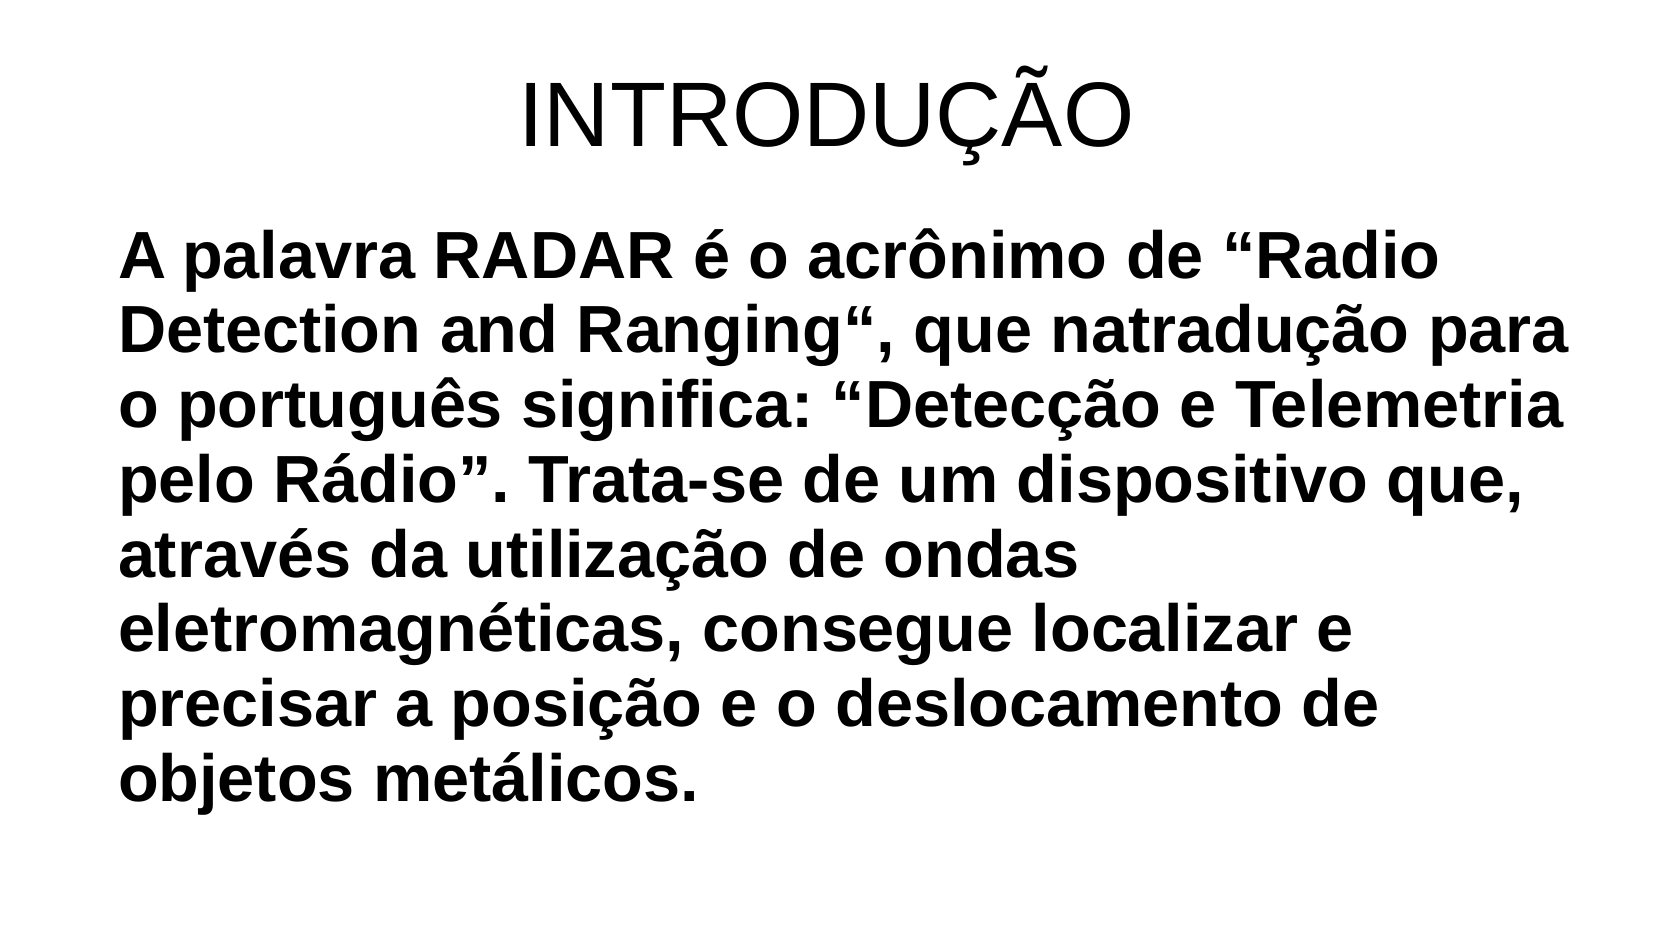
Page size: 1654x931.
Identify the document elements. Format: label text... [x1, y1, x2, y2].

title INTRODUÇÃO [82, 37, 1571, 193]
list A palavra RADAR é o acrônimo de “Radio Detection and Ranging“, que natradução para o português significa: “Detecção e Telemetria pelo Rádio”. Trata-se de um dispositivo que, através da utilização de ondas eletromagnéticas, consegue localizar e precisar a posição e o deslocamento de objetos metálicos. [47, 217, 1571, 863]
